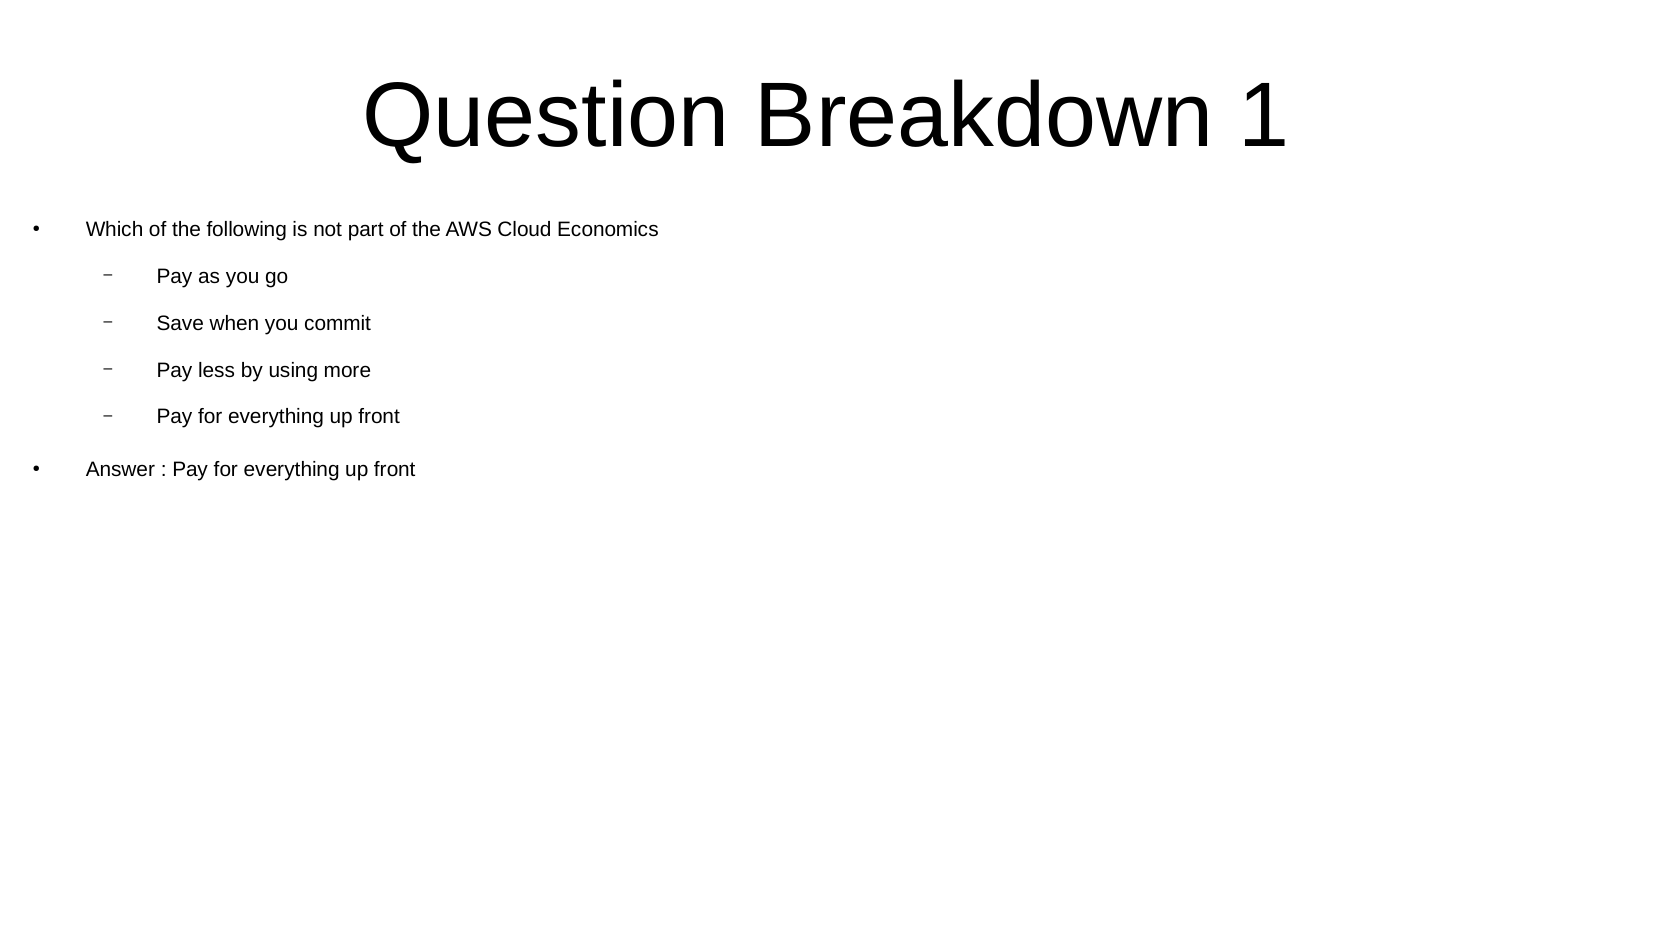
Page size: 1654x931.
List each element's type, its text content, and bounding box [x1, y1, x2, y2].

list Which of the following is not part of the AWS Cloud Economics Pay as you go Save when you commit Pay less by using more Pay for everything up front Answer : Pay for everything up front [15, 217, 1571, 901]
title Question Breakdown 1 [82, 37, 1571, 193]
